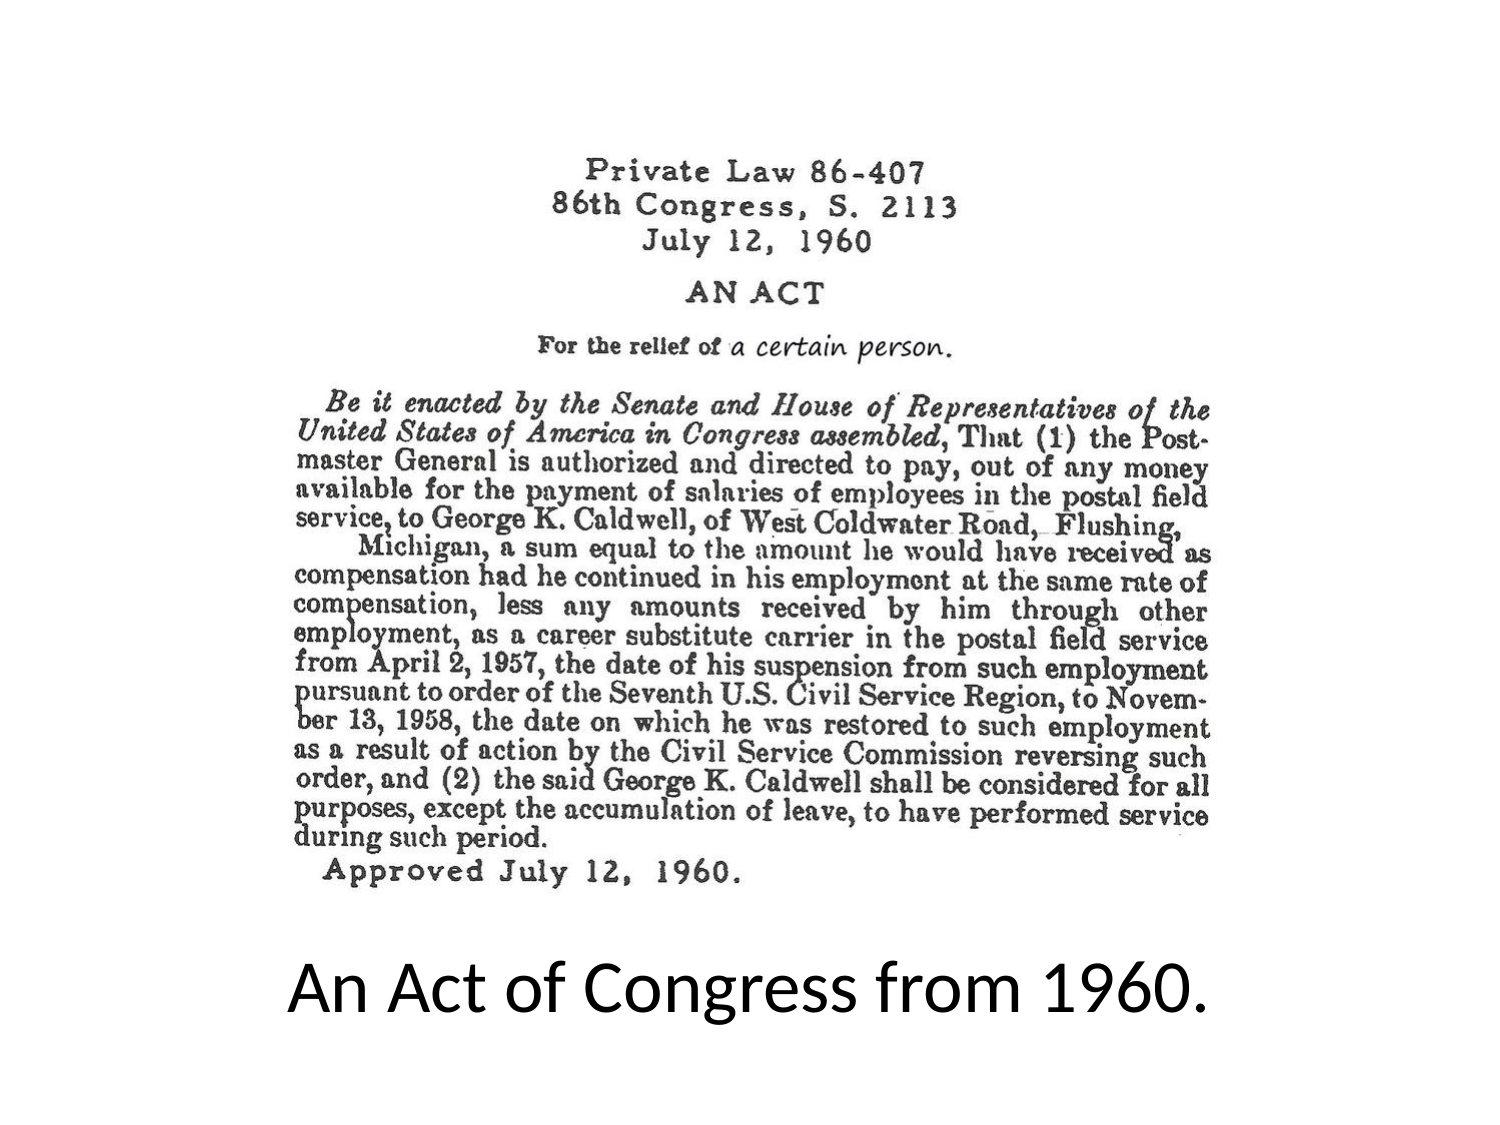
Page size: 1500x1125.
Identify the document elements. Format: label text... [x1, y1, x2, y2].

text_box An Act of Congress from 1960. [272, 929, 1228, 1035]
picture [265, 149, 1234, 900]
